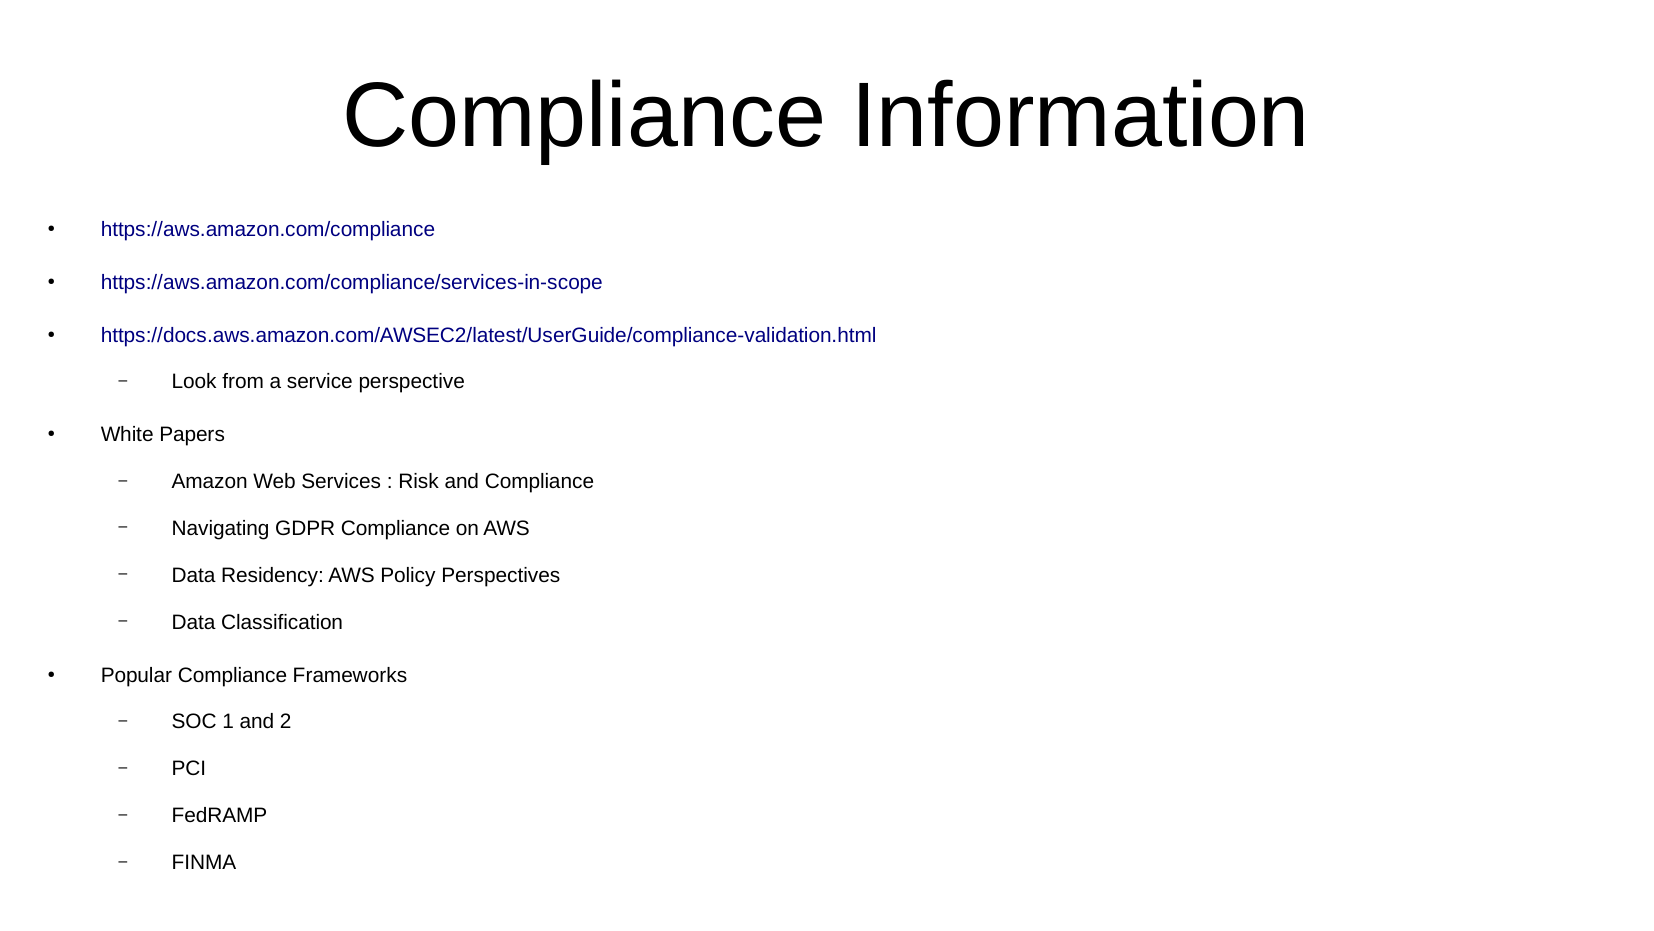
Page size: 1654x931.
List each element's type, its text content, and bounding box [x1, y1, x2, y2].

list https://aws.amazon.com/compliance https://aws.amazon.com/compliance/services-in-scope https://docs.aws.amazon.com/AWSEC2/latest/UserGuide/compliance-validation.html Look from a service perspective White Papers Amazon Web Services : Risk and Compliance Navigating GDPR Compliance on AWS Data Residency: AWS Policy Perspectives Data Classification Popular Compliance Frameworks SOC 1 and 2 PCI FedRAMP FINMA [30, 217, 1571, 901]
title Compliance Information [82, 37, 1571, 193]
